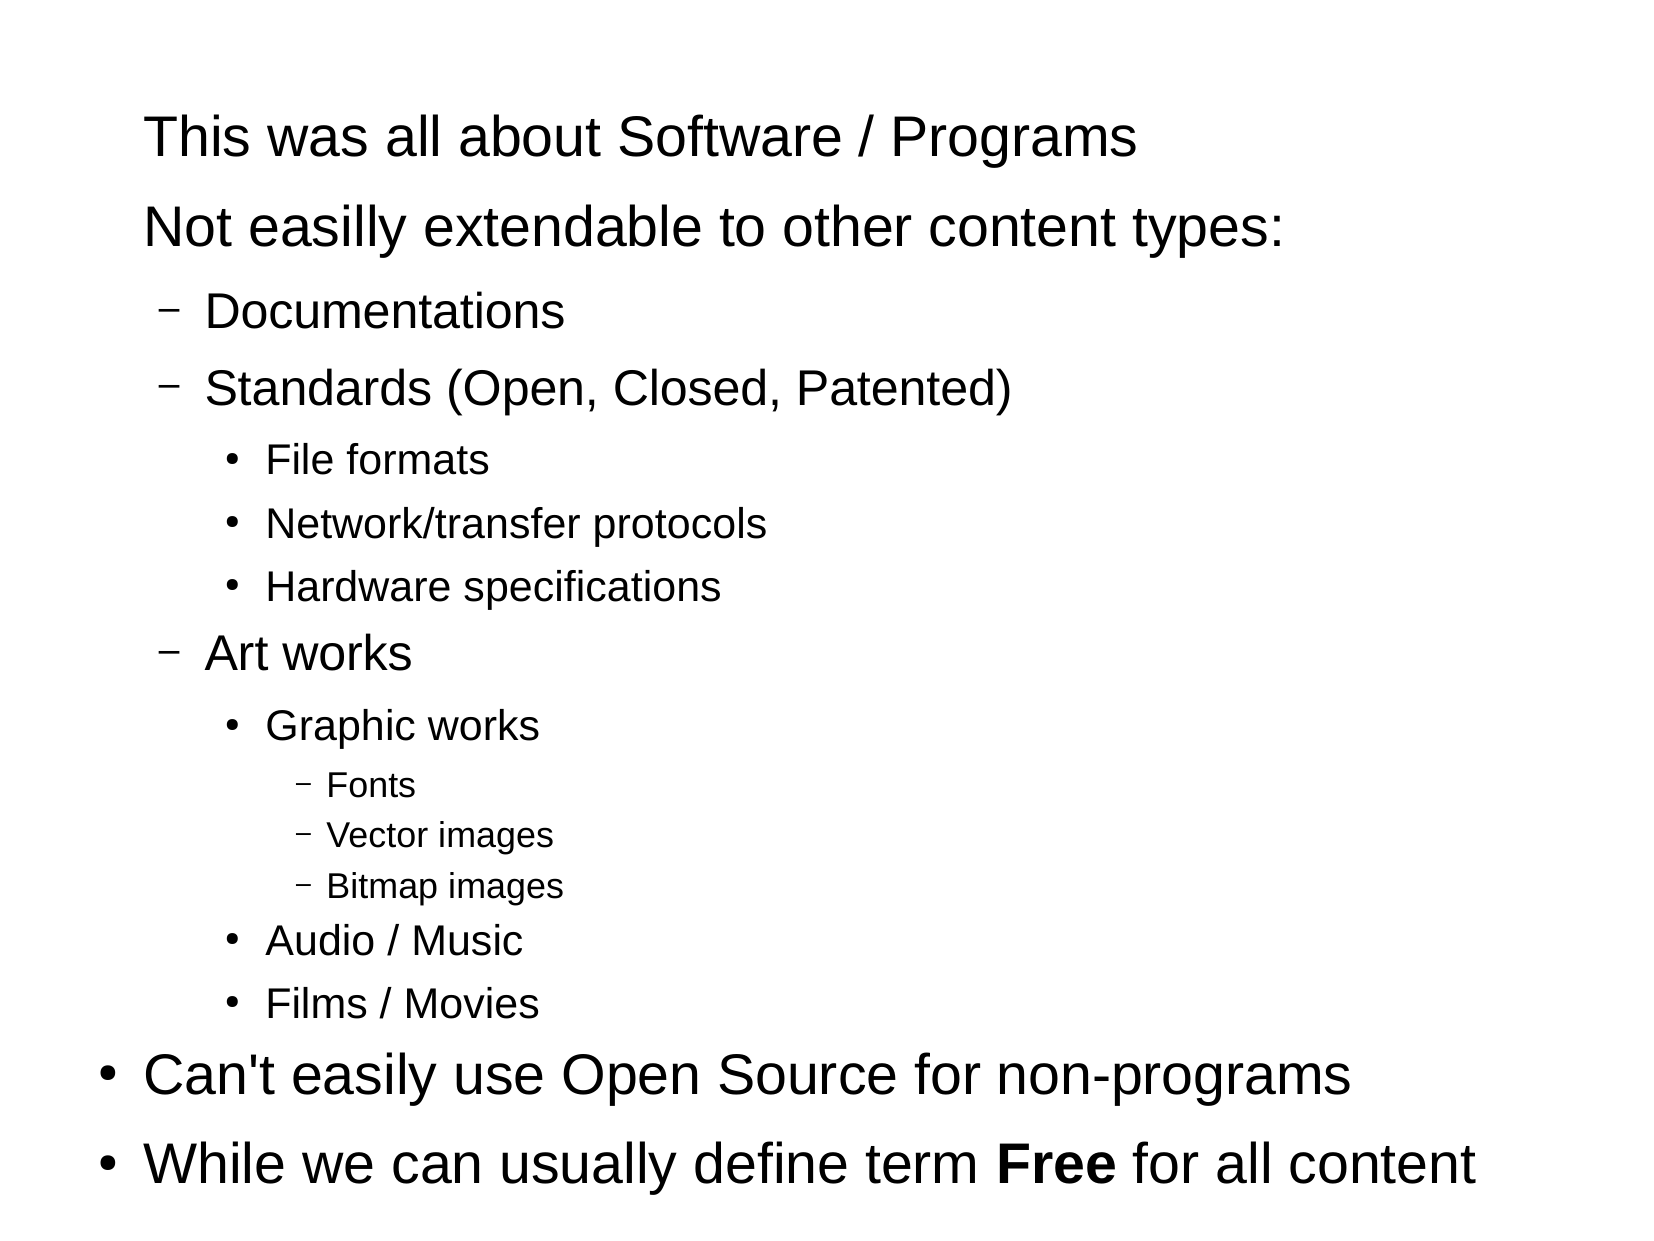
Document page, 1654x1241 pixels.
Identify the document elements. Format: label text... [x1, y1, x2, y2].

list This was all about Software / Programs Not easilly extendable to other content types: Documentations Standards (Open, Closed, Patented) File formats Network/transfer protocols Hardware specifications Art works Graphic works Fonts Vector images Bitmap images Audio / Music Films / Movies Can't easily use Open Source for non-programs While we can usually define term Free for all content [82, 105, 1571, 1201]
